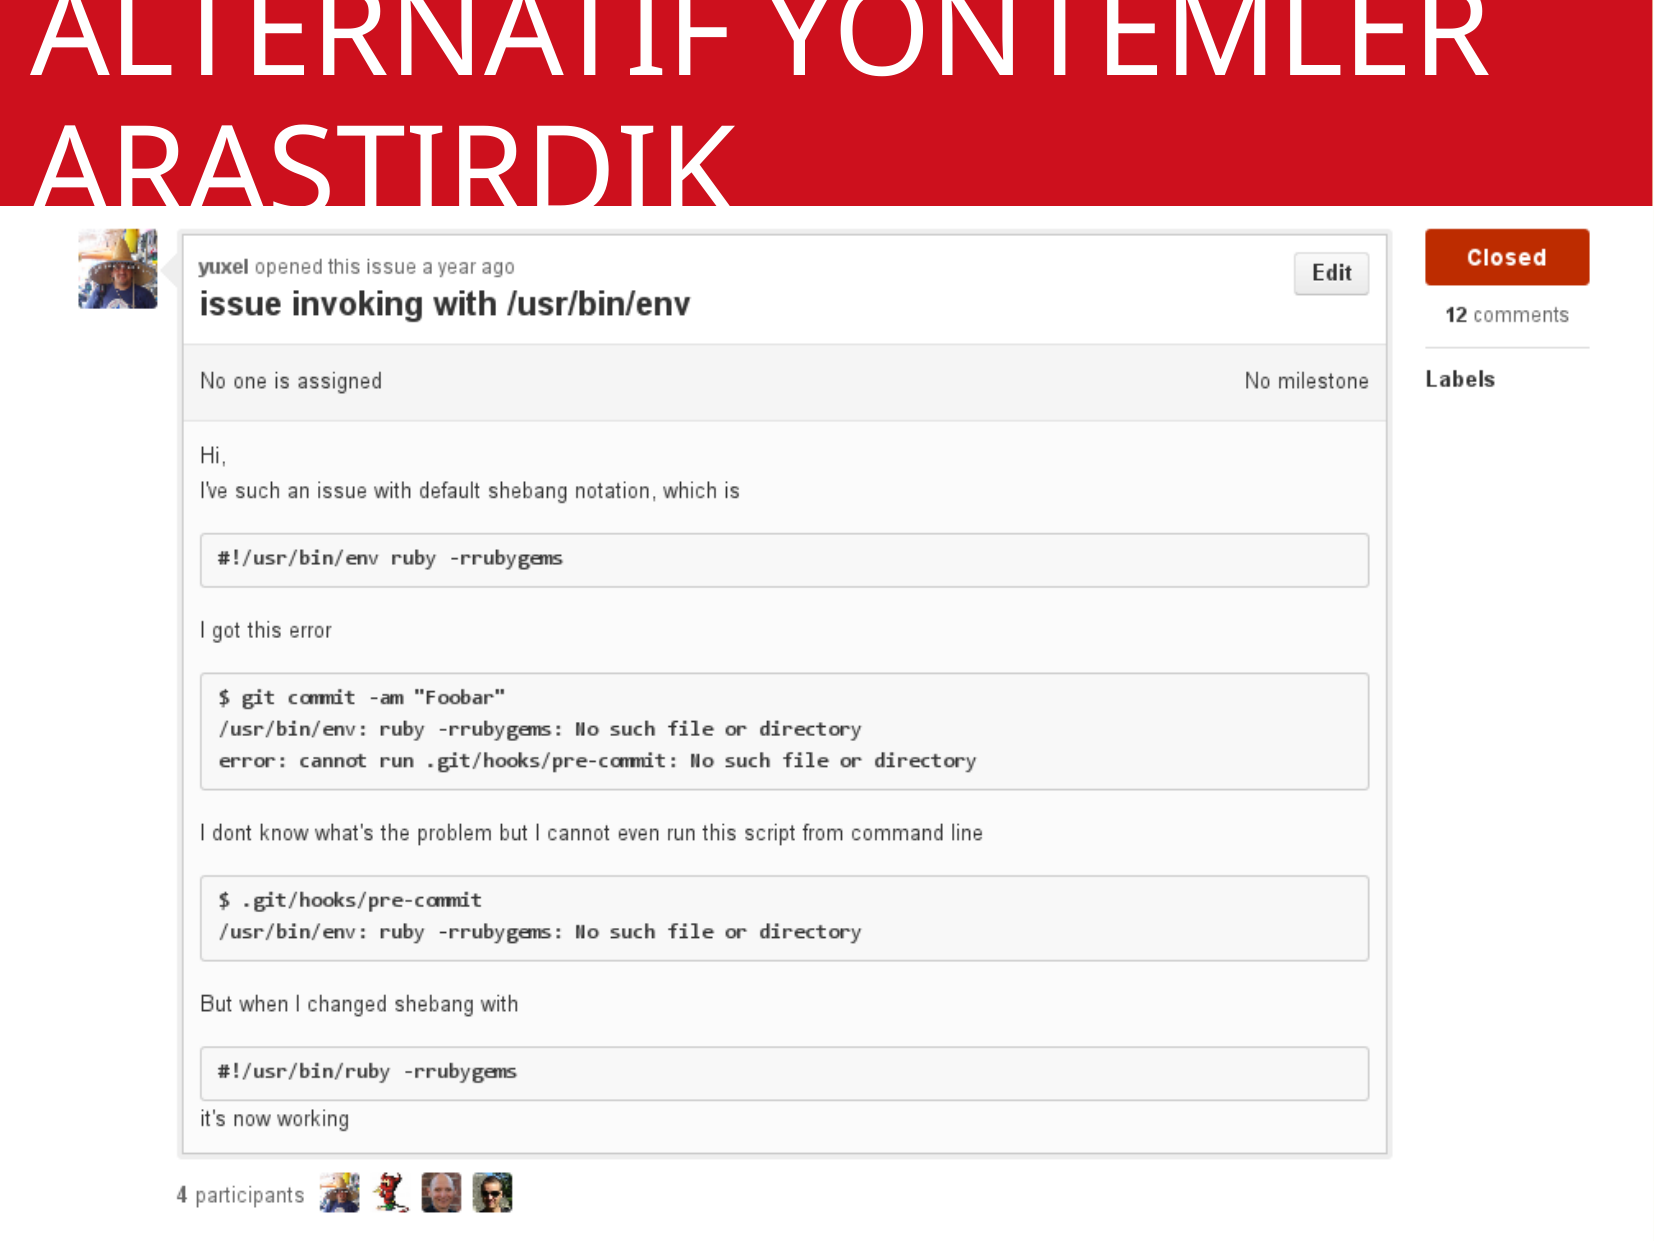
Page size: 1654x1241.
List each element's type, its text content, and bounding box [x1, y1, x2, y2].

title ALTERNATİF YÖNTEMLER ARAŞTIRDIK [0, 0, 1653, 206]
picture [0, 0, 1654, 1241]
